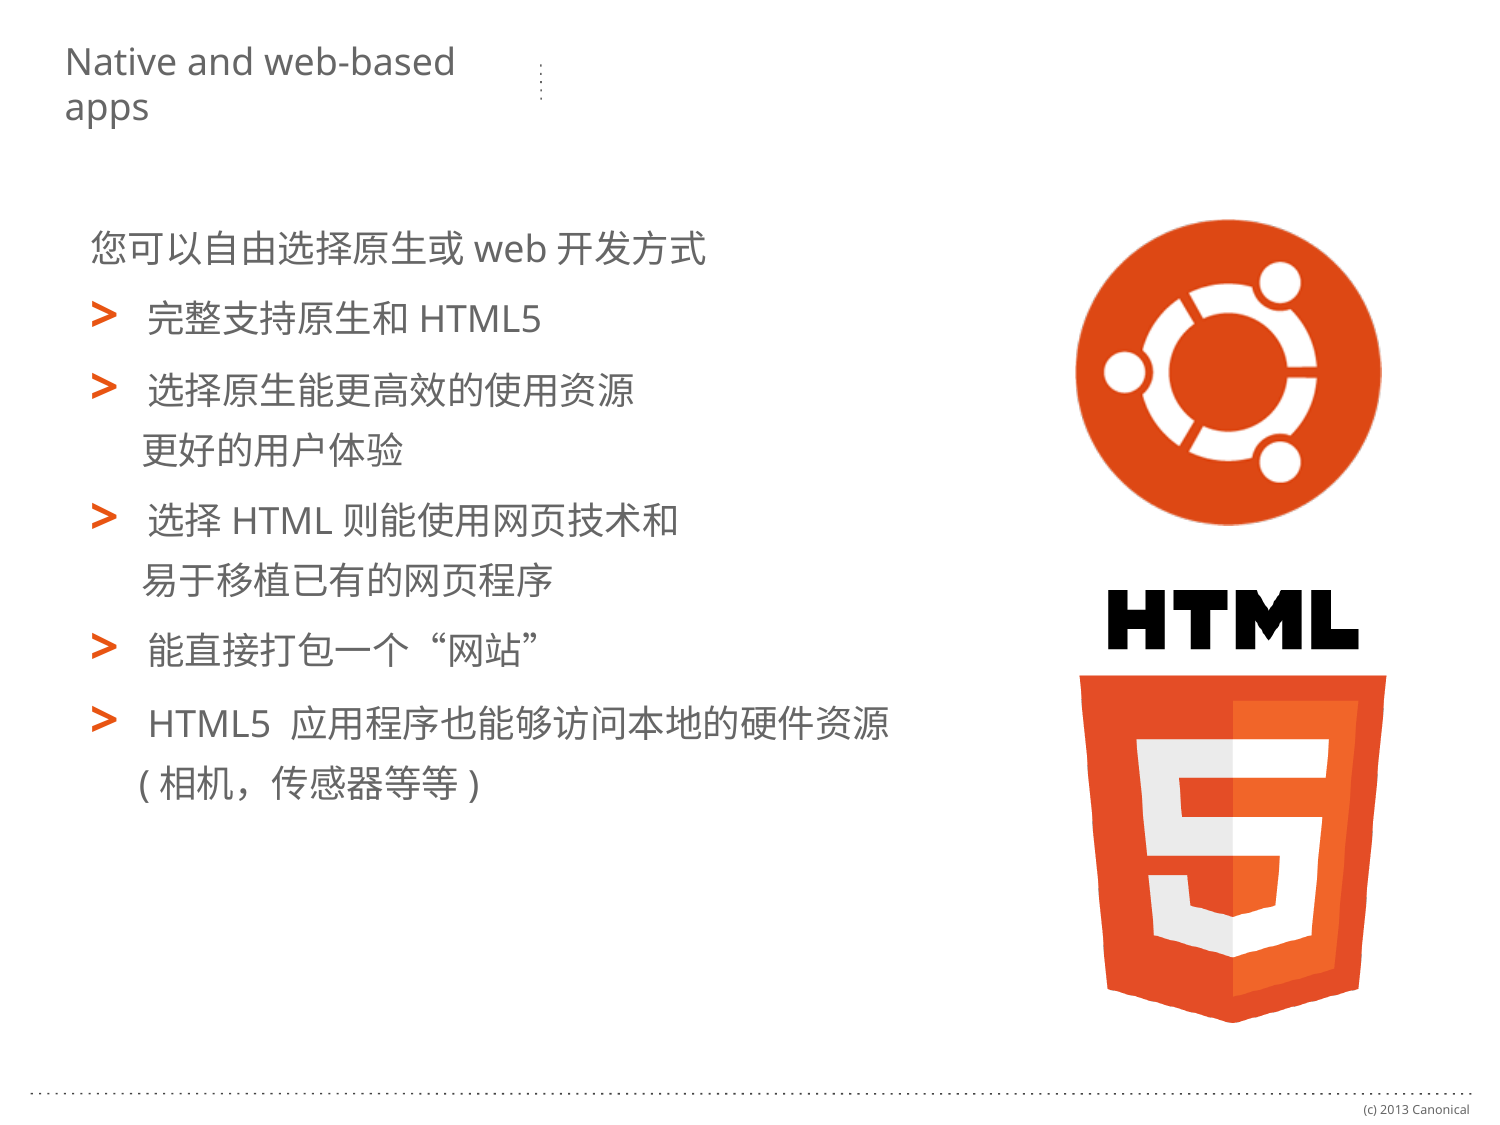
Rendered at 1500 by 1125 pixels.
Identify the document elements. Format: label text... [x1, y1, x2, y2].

list 您可以自由选择原生或web开发方式 > 完整支持原生和HTML5 > 选择原生能更高效的使用资源 更好的用户体验 > 选择HTML则能使用网页技术和 易于移植已有的网页程序 > 能直接打包一个“网站” > HTML5 应用程序也能够访问本地的硬件资源 (相机，传感器等等) [75, 209, 1425, 1078]
picture [1075, 219, 1382, 526]
title Native and web-based apps [49, 53, 556, 114]
picture [1016, 590, 1449, 1023]
text_box (c) 2013 Canonical [19, 1099, 1485, 1119]
